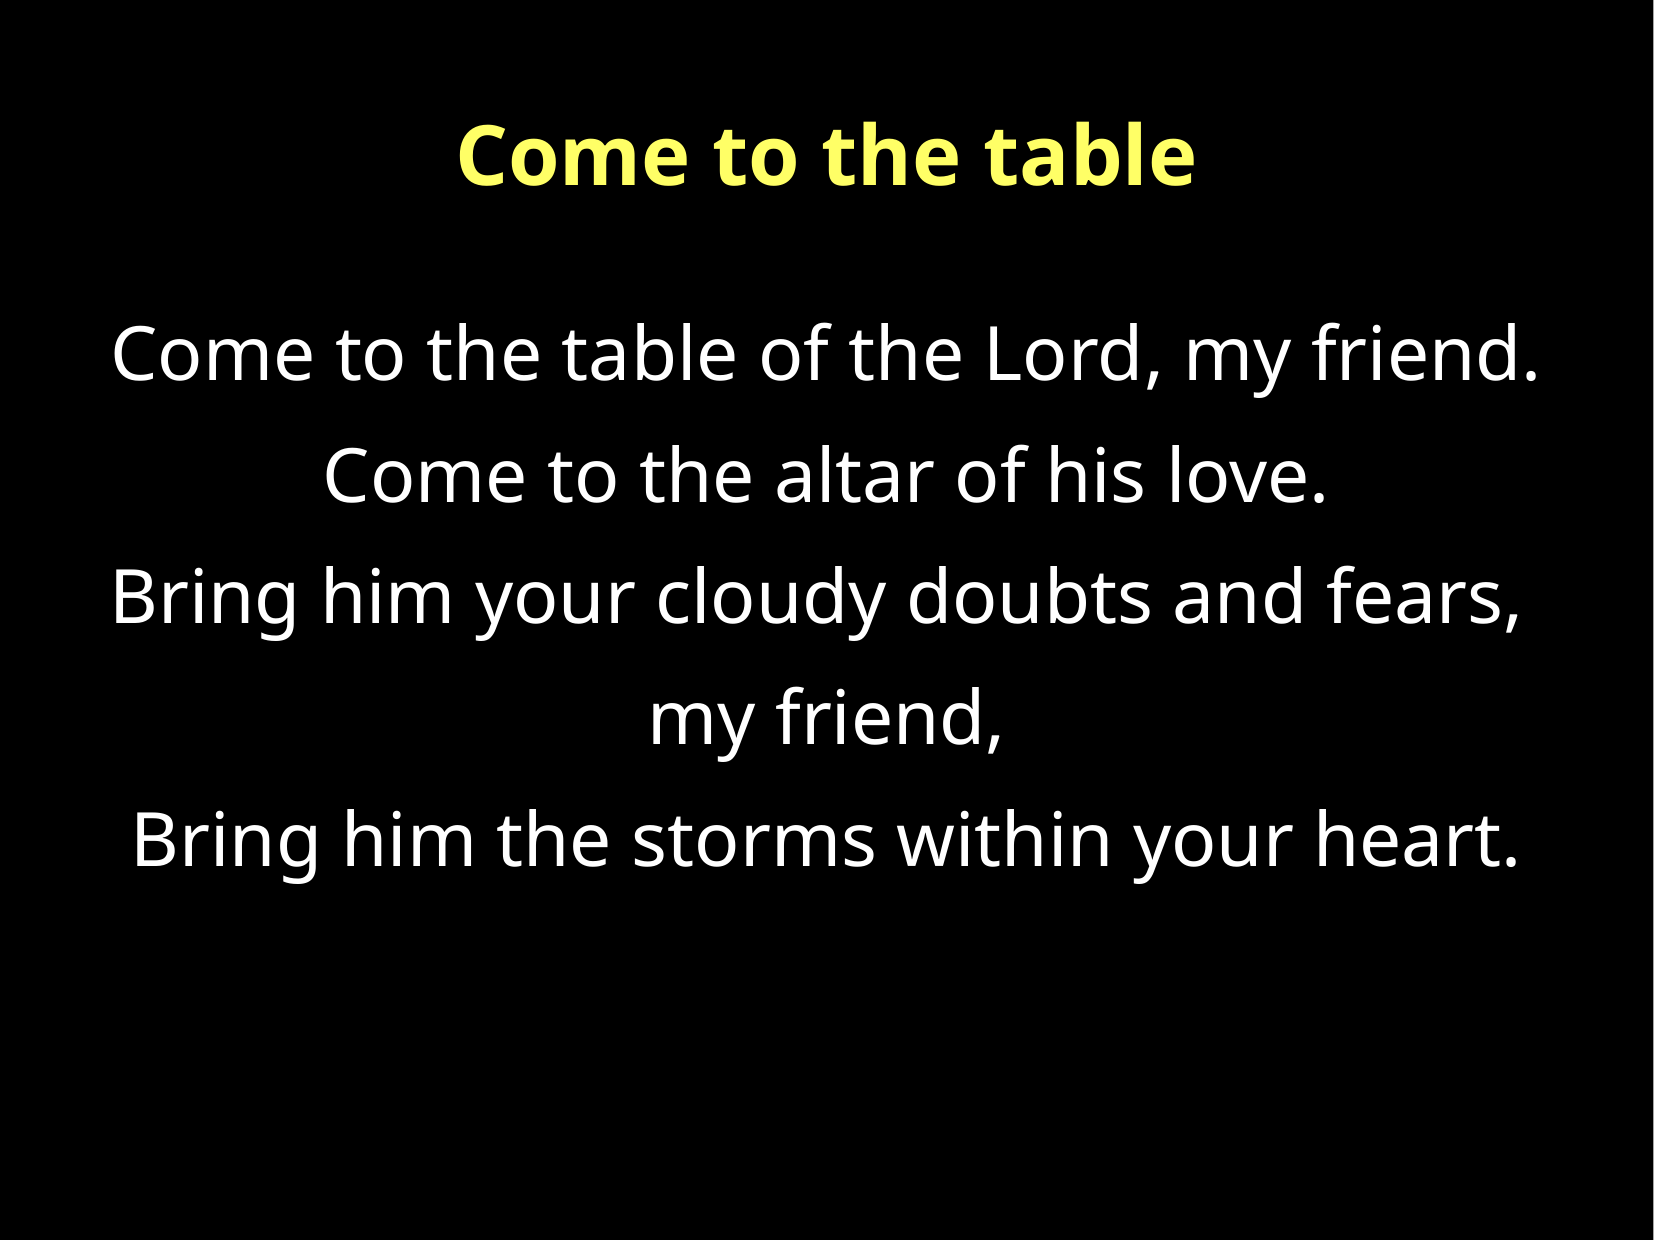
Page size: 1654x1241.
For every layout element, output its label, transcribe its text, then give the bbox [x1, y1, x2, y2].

title Come to the table [0, 49, 1654, 257]
list Come to the table of the Lord, my friend. Come to the altar of his love. Bring him your cloudy doubts and fears, my friend, Bring him the storms within your heart. [0, 307, 1654, 1027]
